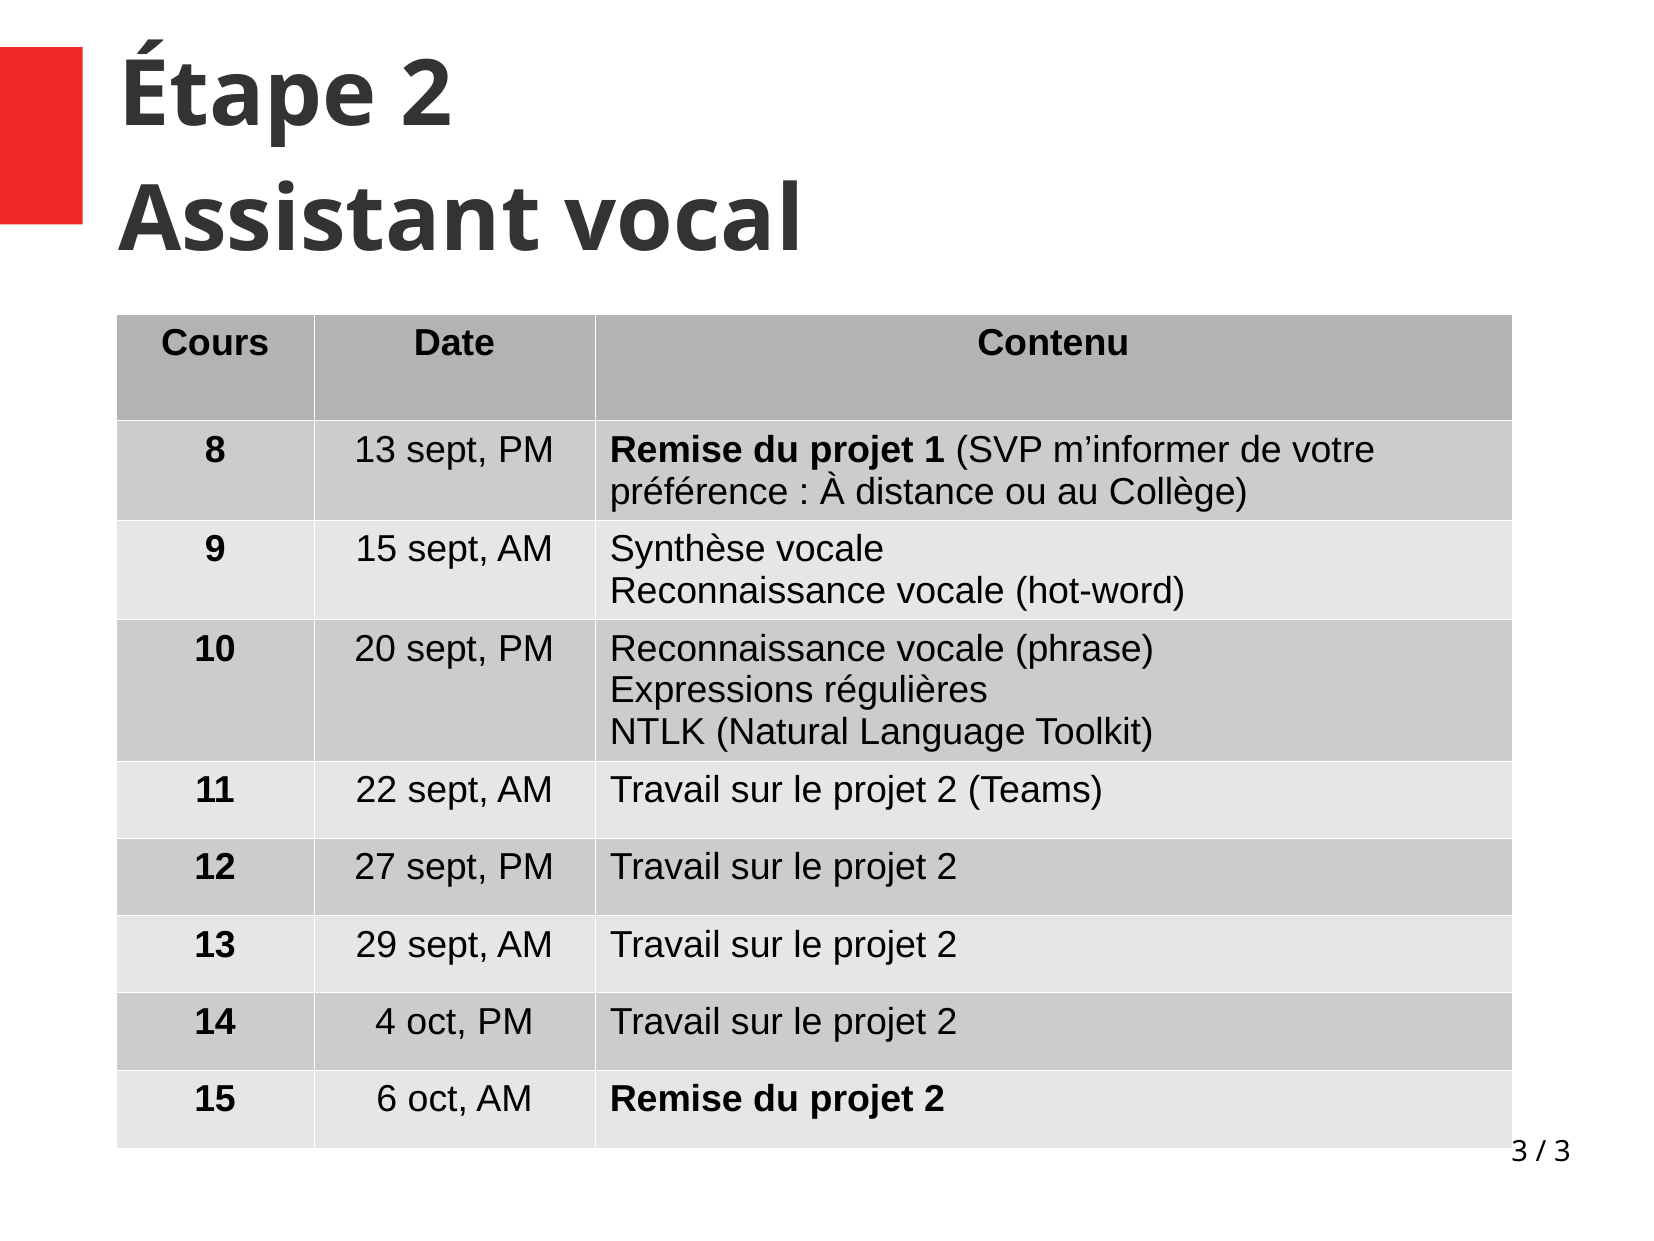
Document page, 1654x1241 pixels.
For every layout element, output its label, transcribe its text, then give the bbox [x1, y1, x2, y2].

table_cell 14 [117, 993, 314, 1070]
table_cell 27 sept, PM [315, 839, 595, 915]
table_cell 11 [117, 762, 314, 838]
table_cell Travail sur le projet 2 [596, 993, 1512, 1070]
title Étape 2 Assistant vocal [118, 45, 1571, 260]
table_header Contenu [596, 315, 1512, 420]
table_cell 13 [117, 916, 314, 992]
table_cell 29 sept, AM [315, 916, 595, 992]
table_cell 9 [117, 521, 314, 619]
table_cell 20 sept, PM [315, 620, 595, 761]
table_cell Synthèse vocale Reconnaissance vocale (hot-word) [596, 521, 1512, 619]
table_cell 8 [117, 421, 314, 520]
table_cell Travail sur le projet 2 [596, 839, 1512, 915]
table_cell Reconnaissance vocale (phrase) Expressions régulières NTLK (Natural Language Toolkit) [596, 620, 1512, 761]
table_header Date [315, 315, 595, 420]
table_cell 4 oct, PM [315, 993, 595, 1070]
table_cell 6 oct, AM [315, 1071, 595, 1148]
table_cell 15 sept, AM [315, 521, 595, 619]
table_cell Travail sur le projet 2 (Teams) [596, 762, 1512, 838]
table_cell Remise du projet 2 [596, 1071, 1512, 1148]
table_header Cours [117, 315, 314, 420]
table_cell 12 [117, 839, 314, 915]
table_cell Travail sur le projet 2 [596, 916, 1512, 992]
table_cell 10 [117, 620, 314, 761]
table_cell 22 sept, AM [315, 762, 595, 838]
table_cell 13 sept, PM [315, 421, 595, 520]
table_cell 15 [117, 1071, 314, 1148]
table_cell Remise du projet 1 (SVP m’informer de votre préférence : À distance ou au Collège) [596, 421, 1512, 520]
